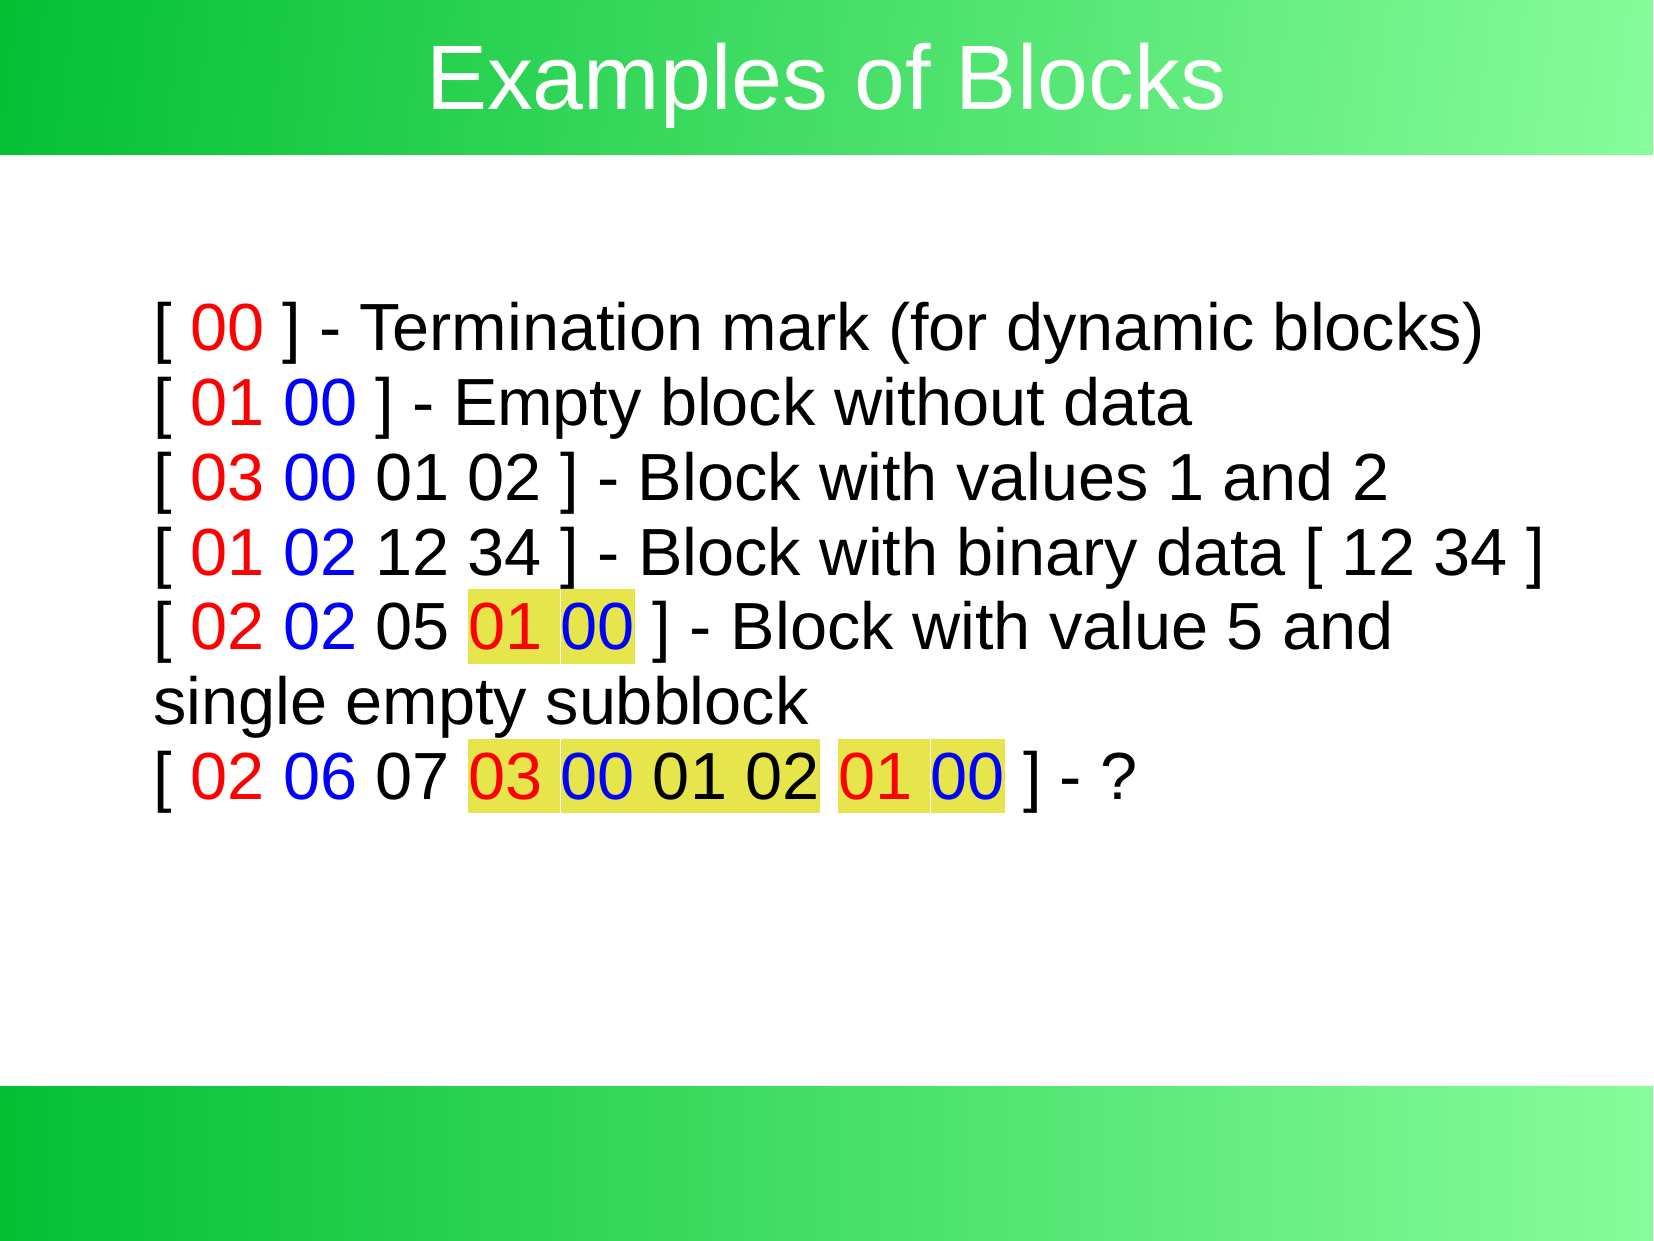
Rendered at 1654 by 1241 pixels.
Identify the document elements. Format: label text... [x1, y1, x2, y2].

title Examples of Blocks [82, 25, 1571, 130]
list [ 00 ] - Termination mark (for dynamic blocks) [ 01 00 ] - Empty block without data [ 03 00 01 02 ] - Block with values 1 and 2 [ 01 02 12 34 ] - Block with binary data [ 12 34 ] [ 02 02 05 01 00 ] - Block with value 5 and single empty subblock [ 02 06 07 03 00 01 02 01 00 ] - ? [82, 290, 1571, 1010]
